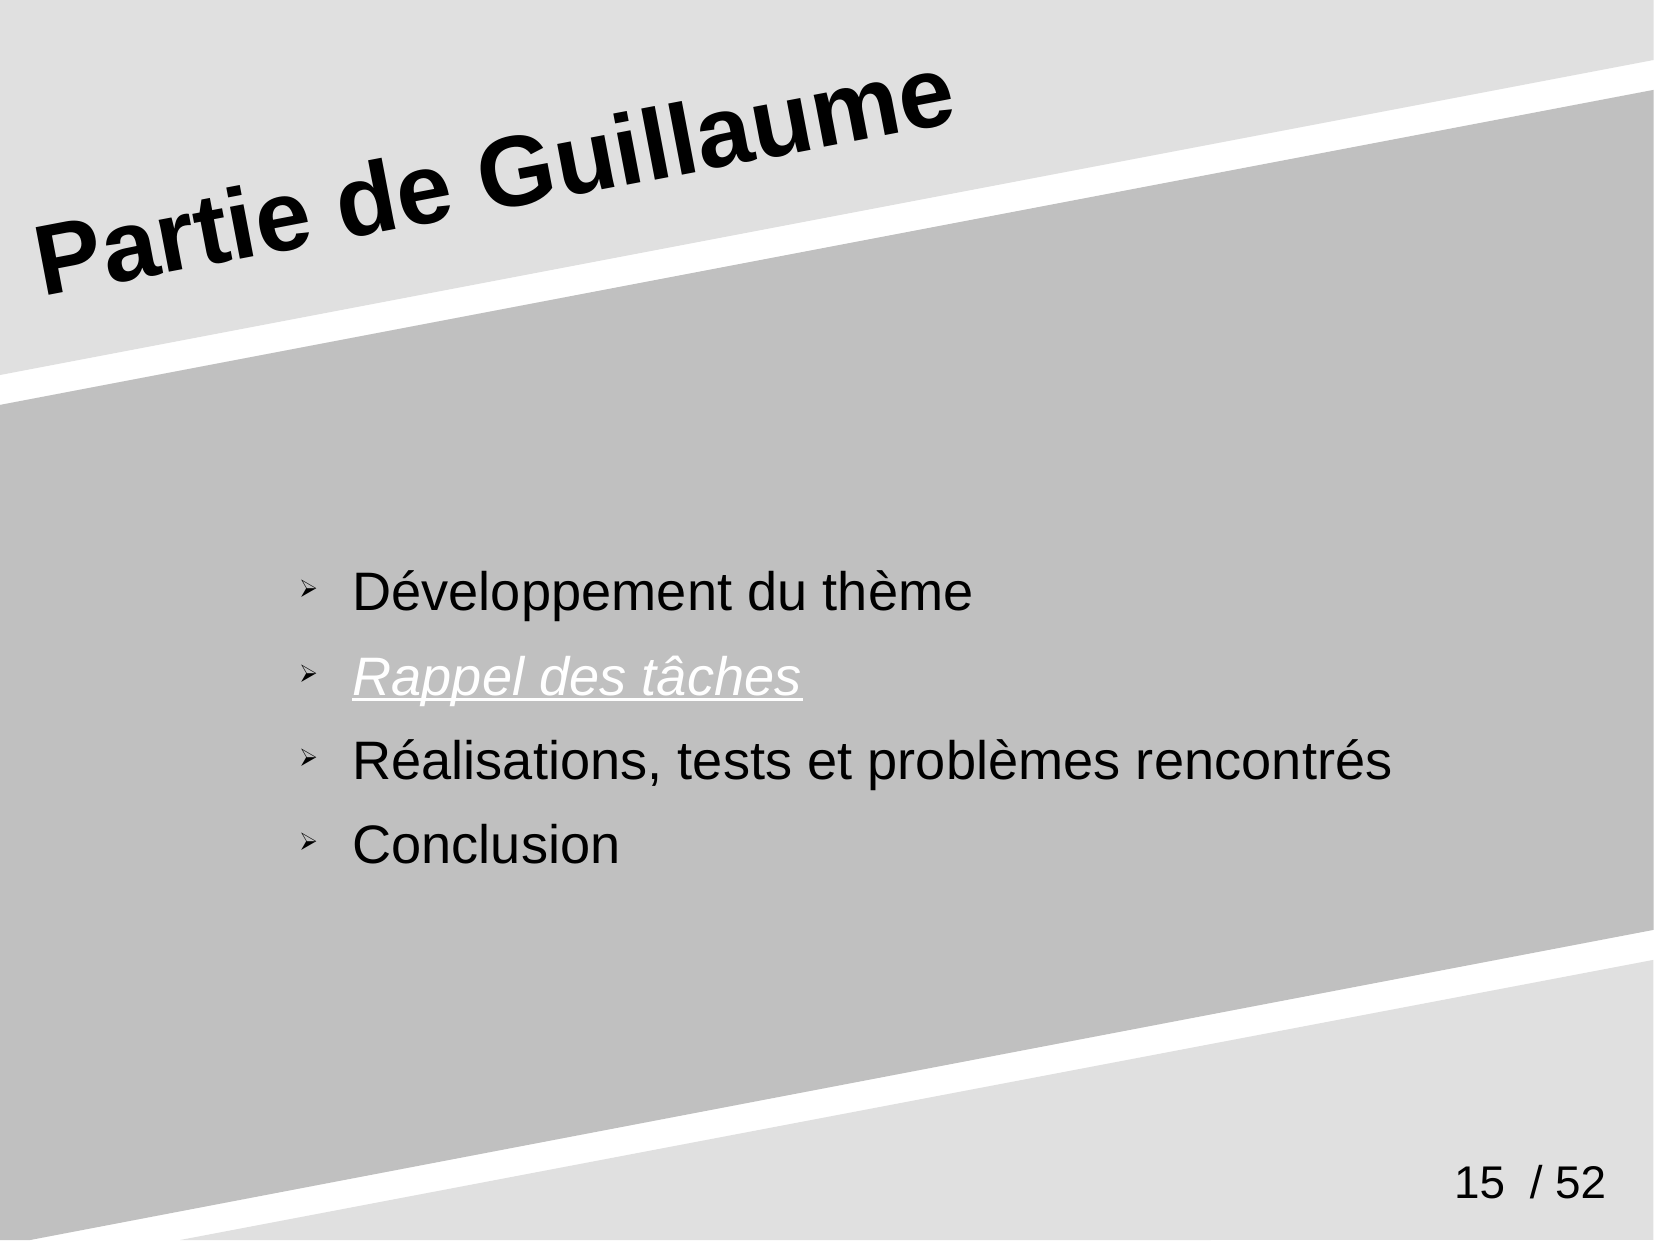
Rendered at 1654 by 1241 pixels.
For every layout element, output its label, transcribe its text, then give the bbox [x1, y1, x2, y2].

list Développement du thème Rappel des tâches Réalisations, tests et problèmes rencontrés Conclusion [281, 561, 1580, 1207]
title Partie de Guillaume [17, 0, 1518, 365]
